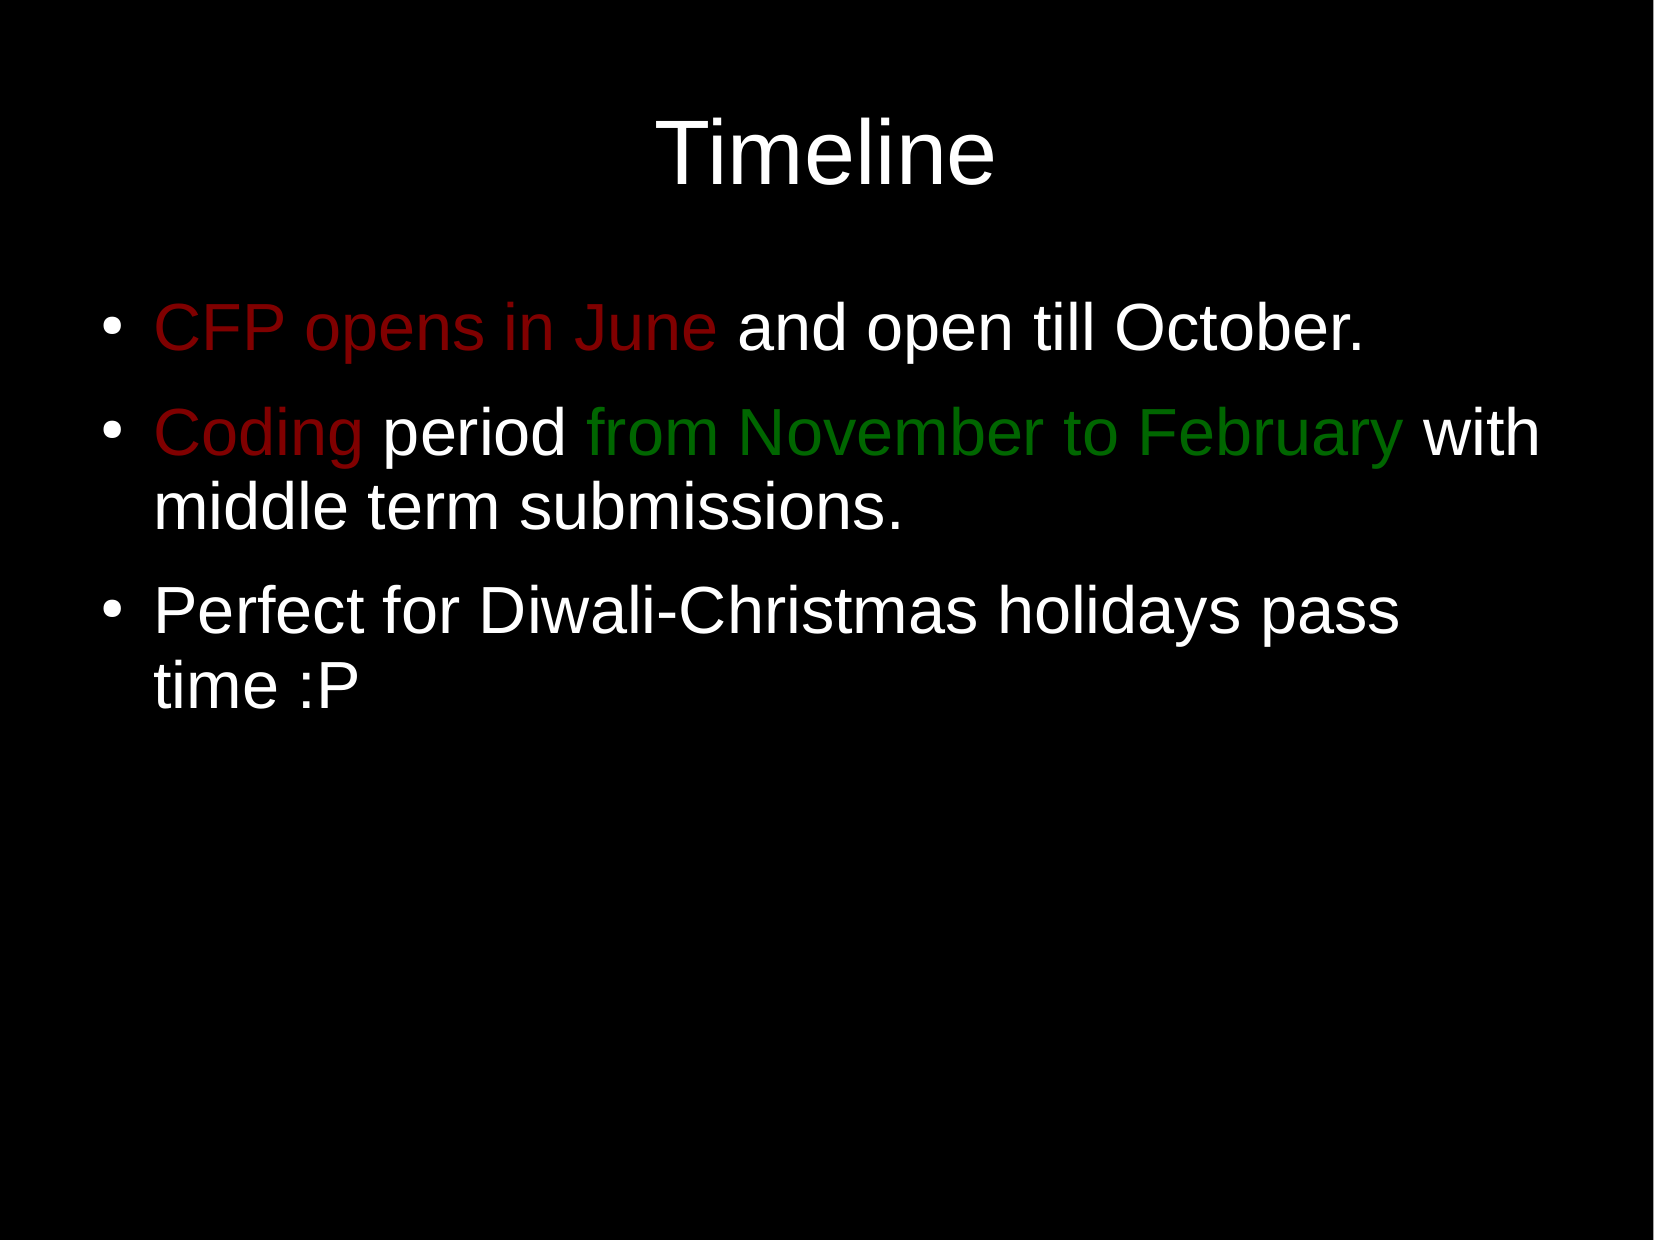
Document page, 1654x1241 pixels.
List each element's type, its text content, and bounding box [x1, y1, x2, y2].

list CFP opens in June and open till October. Coding period from November to February with middle term submissions. Perfect for Diwali-Christmas holidays pass time :P [82, 290, 1571, 1010]
title Timeline [82, 49, 1571, 257]
